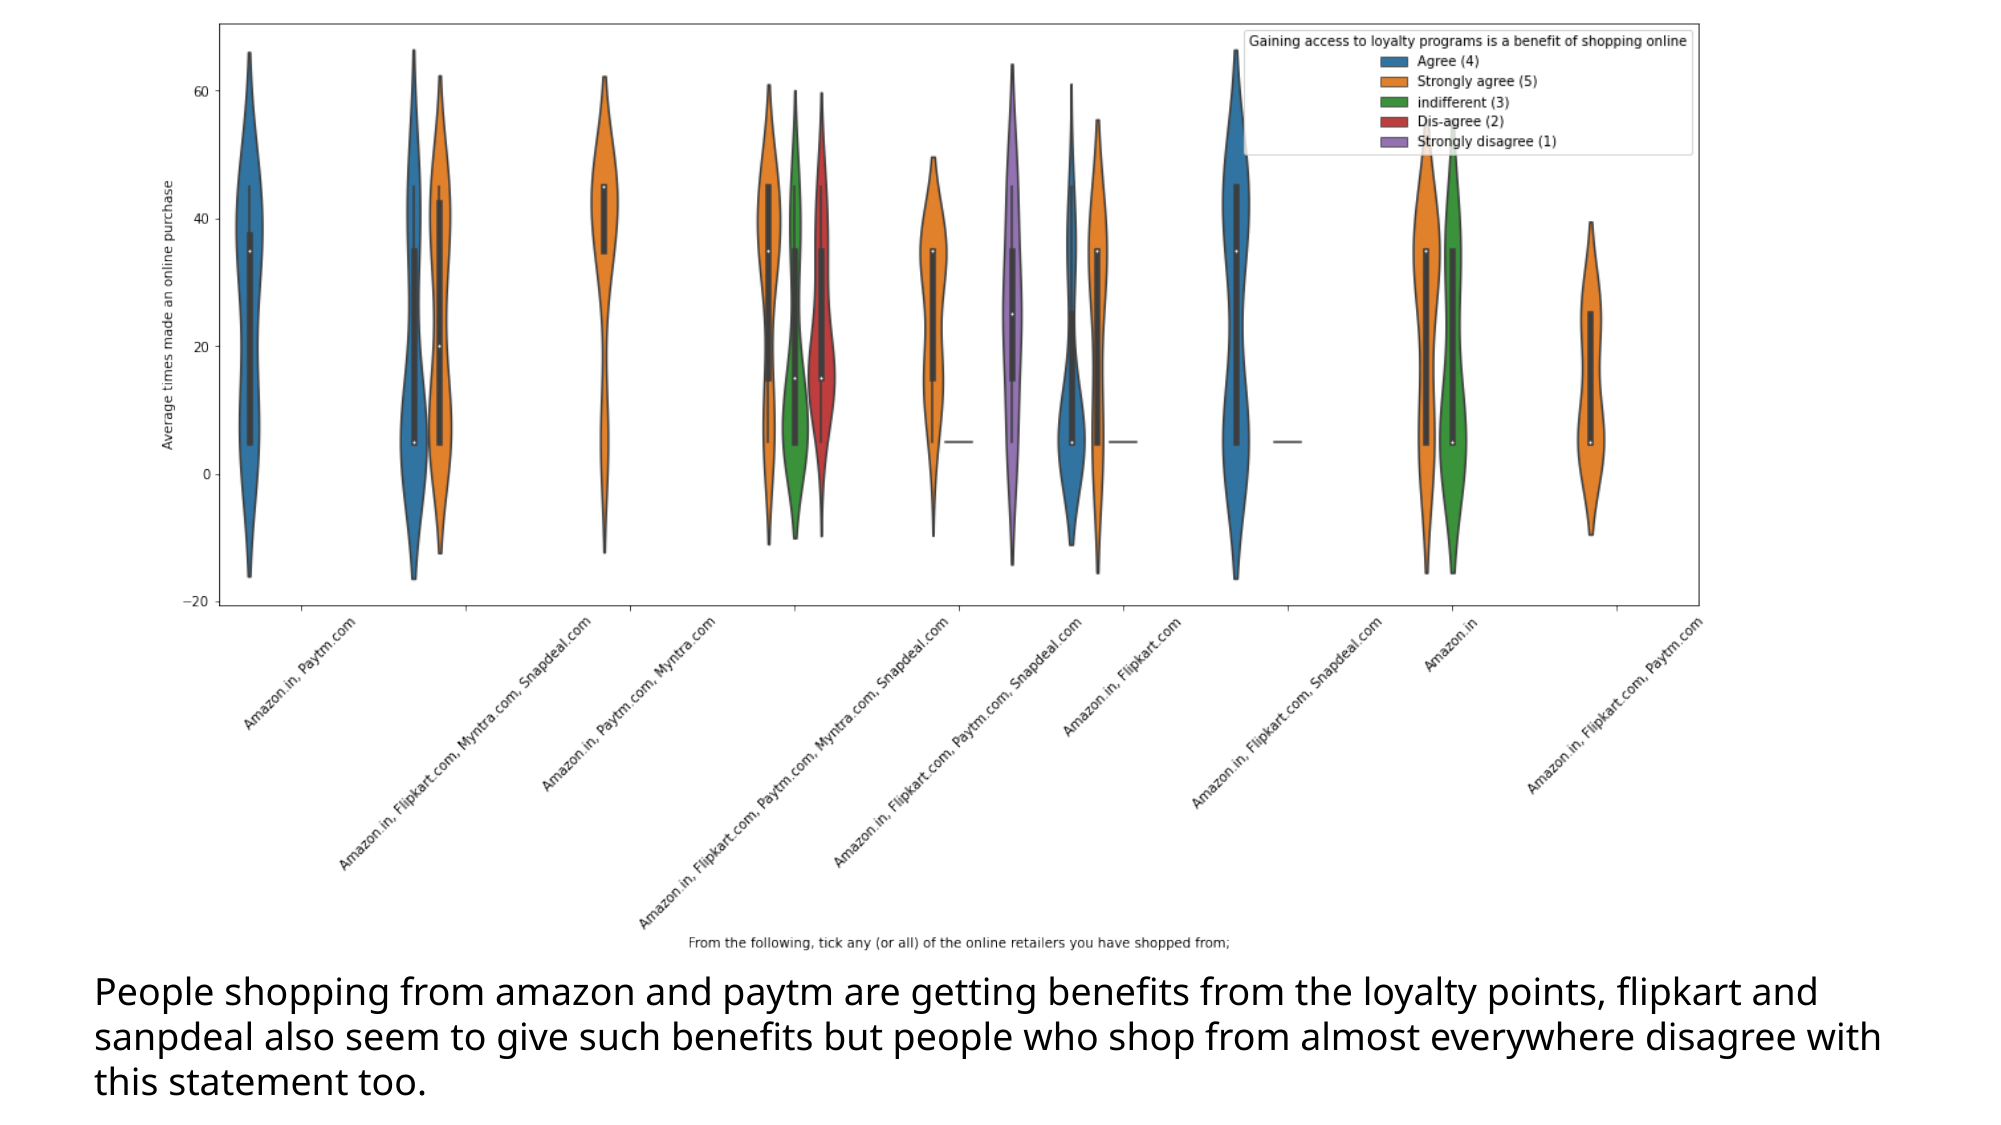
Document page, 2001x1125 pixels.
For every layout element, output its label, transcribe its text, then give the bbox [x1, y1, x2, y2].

picture [154, 14, 1716, 960]
text_box People shopping from amazon and paytm are getting benefits from the loyalty points, flipkart and sanpdeal also seem to give such benefits but people who shop from almost everywhere disagree with this statement too. [79, 960, 1921, 1113]
